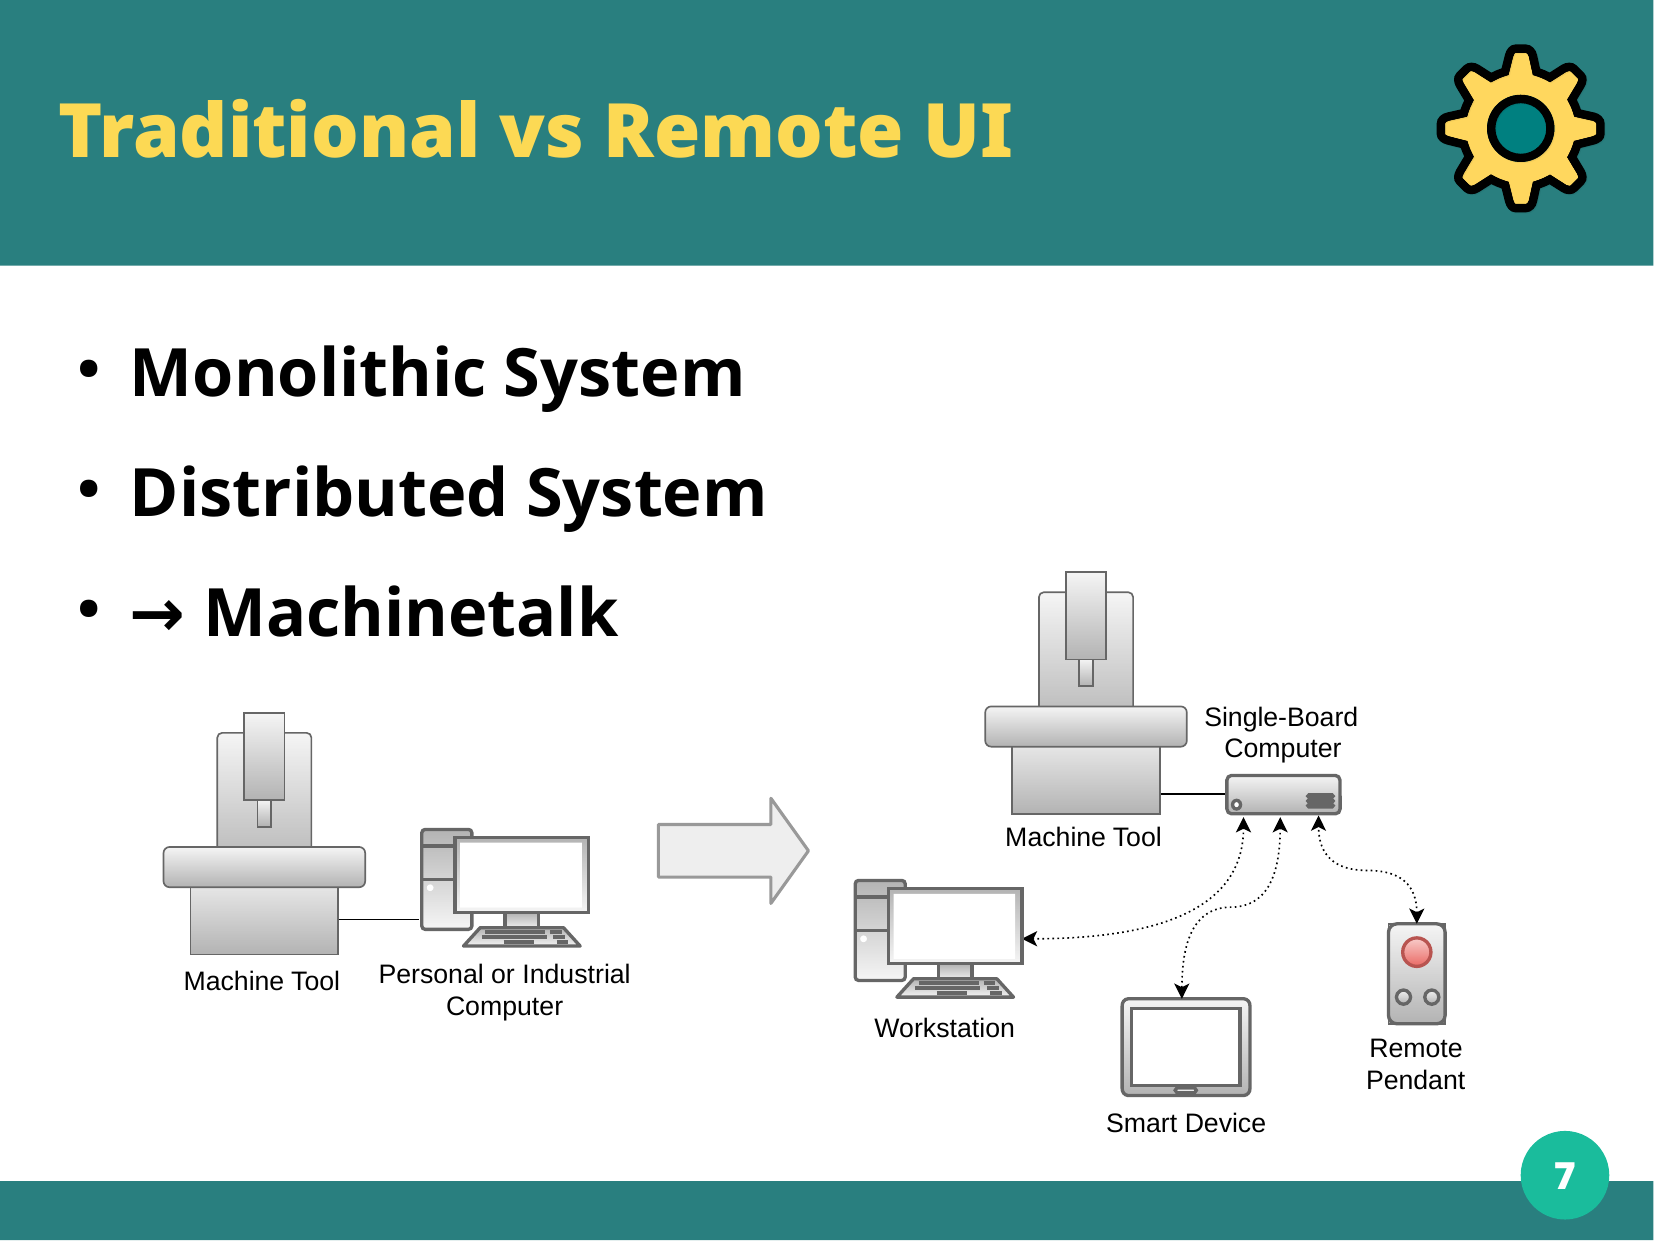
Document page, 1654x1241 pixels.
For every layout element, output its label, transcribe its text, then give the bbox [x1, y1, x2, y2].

title Traditional vs Remote UI [59, 49, 1595, 207]
picture [160, 709, 659, 1027]
text_box [658, 798, 809, 904]
list Monolithic System Distributed System → Machinetalk [59, 324, 1595, 1152]
picture [850, 568, 1512, 1144]
